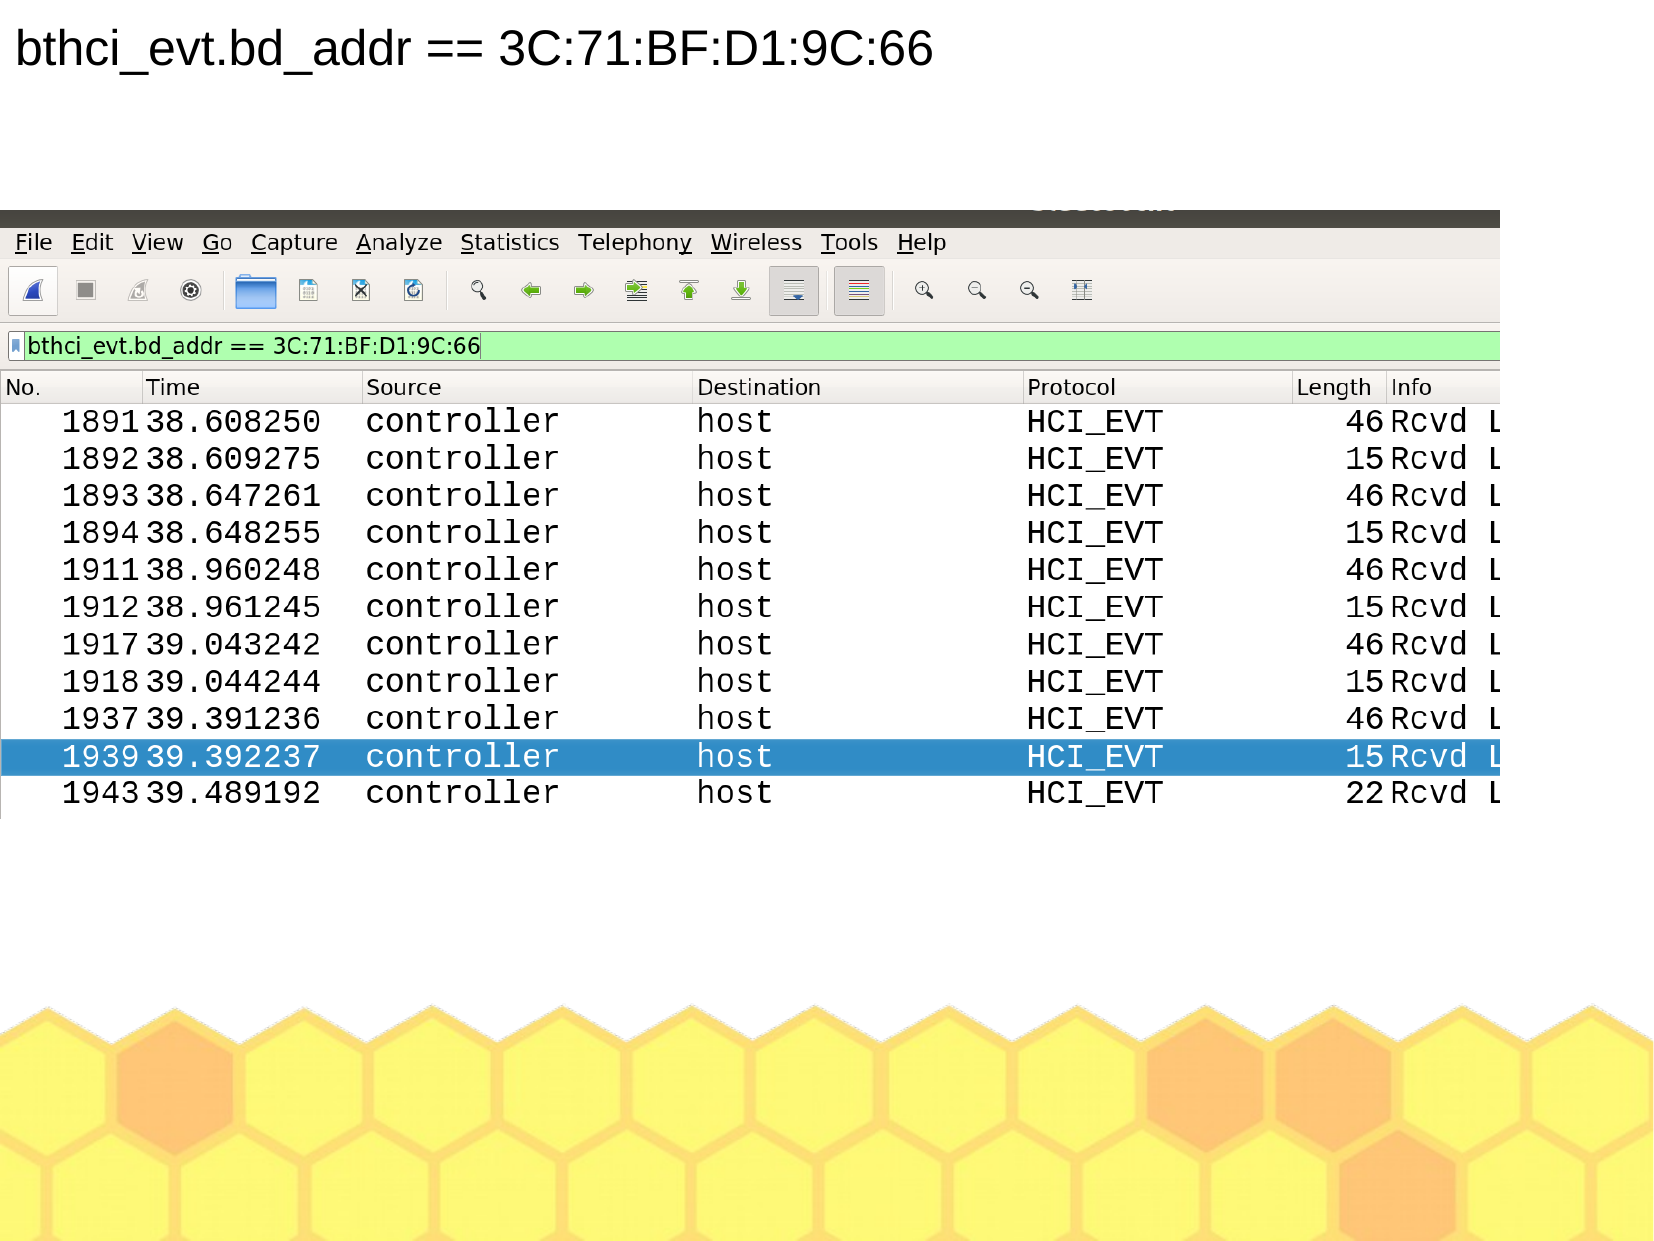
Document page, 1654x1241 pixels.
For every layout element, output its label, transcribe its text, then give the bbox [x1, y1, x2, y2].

text_box bthci_evt.bd_addr == 3C:71:BF:D1:9C:66 [0, 0, 1242, 493]
picture [0, 1001, 1654, 1241]
picture [0, 210, 1500, 819]
